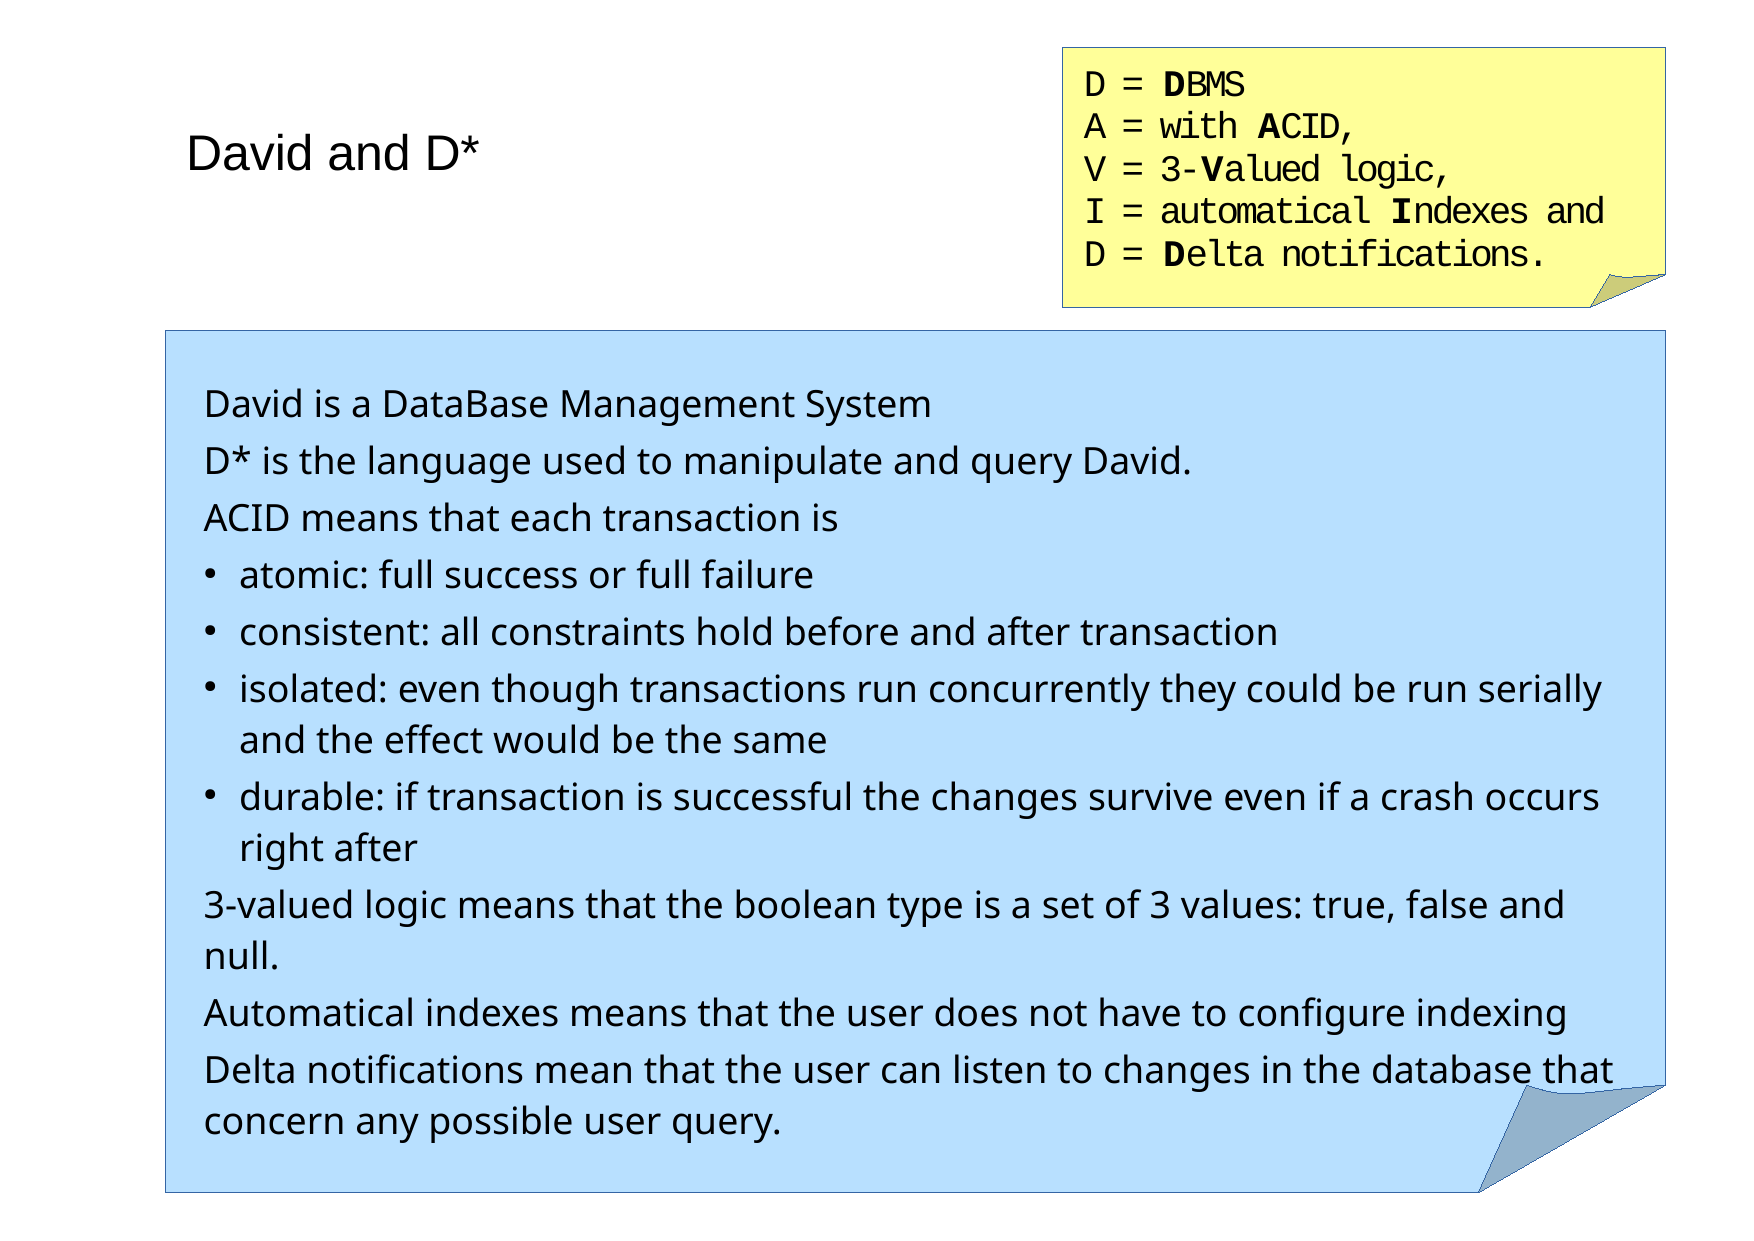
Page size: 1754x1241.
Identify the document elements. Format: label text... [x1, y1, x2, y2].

text_box David is a DataBase Management System D* is the language used to manipulate and query David. ACID means that each transaction is atomic: full success or full failure consistent: all constraints hold before and after transaction isolated: even though transactions run concurrently they could be run serially and the effect would be the same durable: if transaction is successful the changes survive even if a crash occurs right after 3-valued logic means that the boolean type is a set of 3 values: true, false and null. Automatical indexes means that the user does not have to configure indexing Delta notifications mean that the user can listen to changes in the database that concern any possible user query. [165, 330, 1666, 1193]
text_box D = DBMS A = with ACID, V = 3-Valued logic, I = automatical Indexes and D = Delta notifications. [1062, 47, 1666, 308]
text_box David and D* [171, 112, 508, 195]
